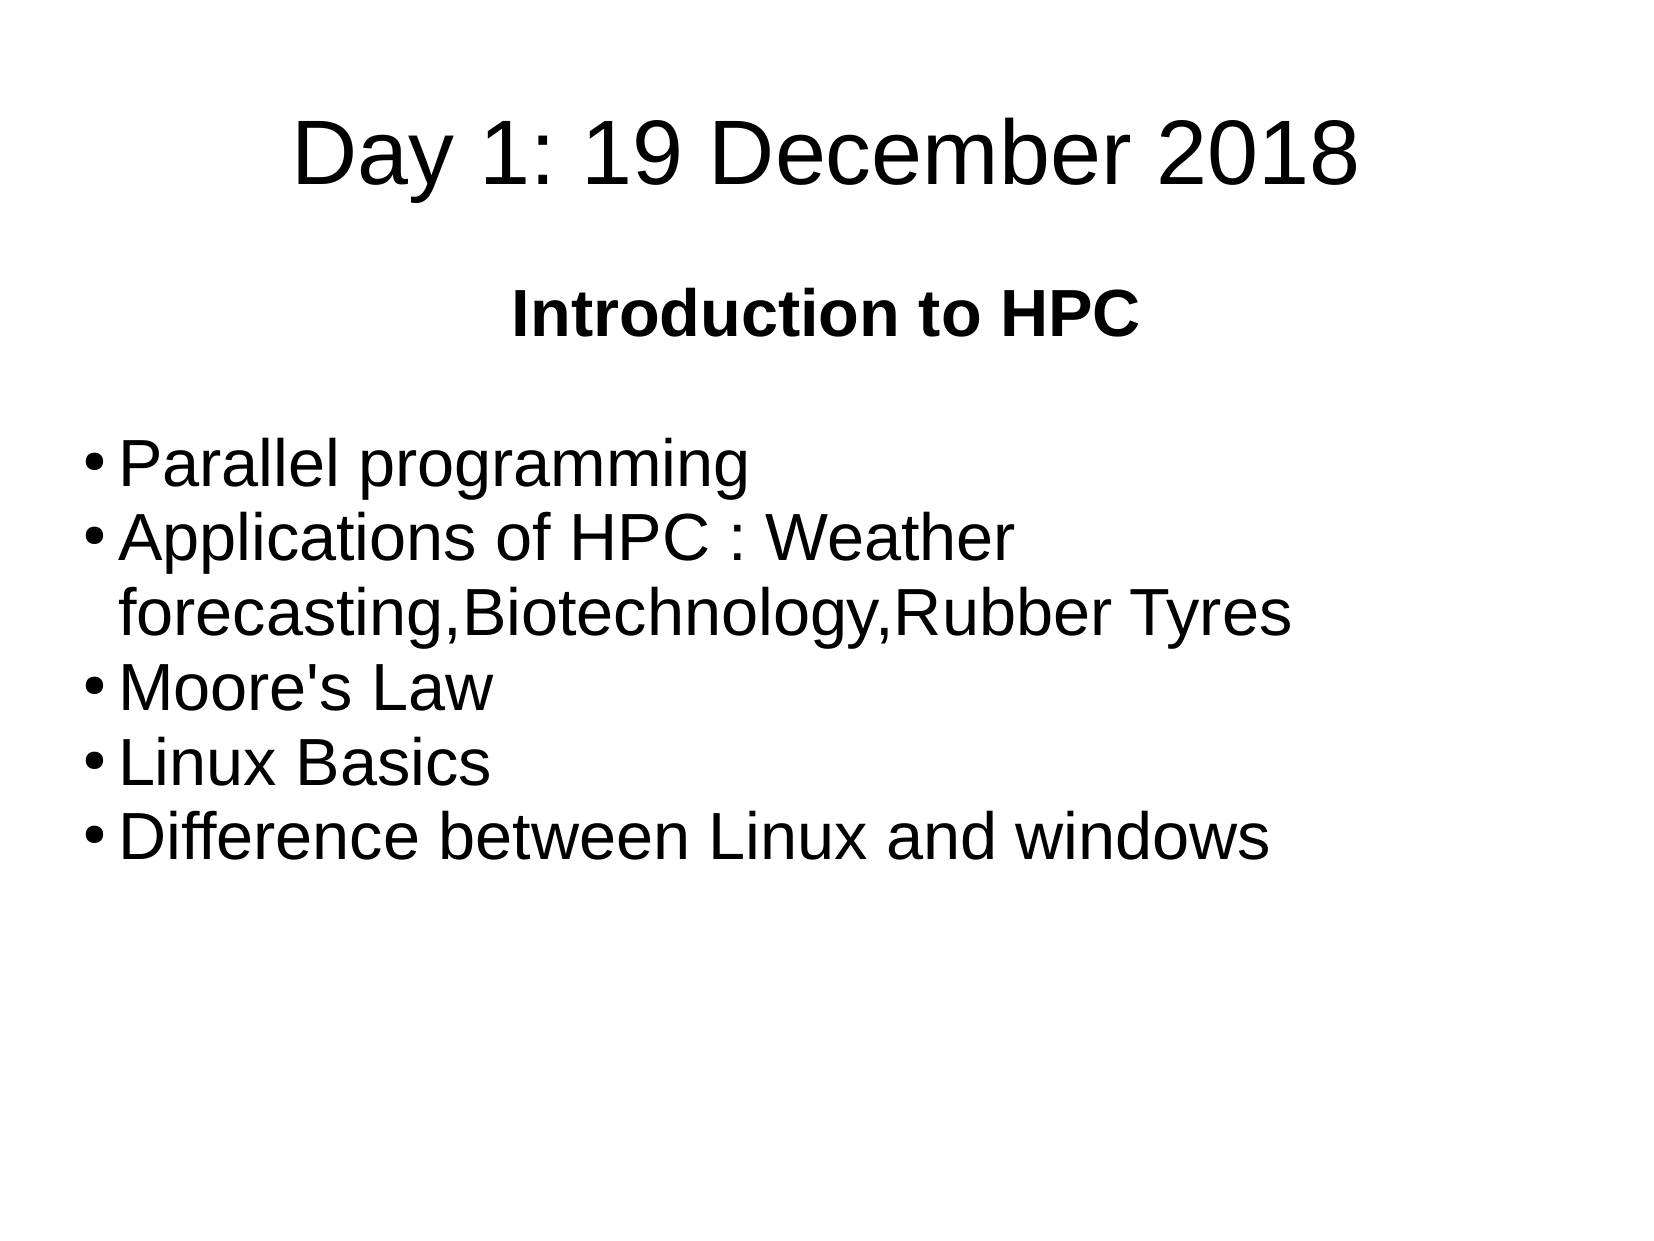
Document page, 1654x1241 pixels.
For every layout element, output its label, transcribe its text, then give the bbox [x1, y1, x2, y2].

subtitle Introduction to HPC Parallel programming Applications of HPC : Weather forecasting,Biotechnology,Rubber Tyres Moore's Law Linux Basics Difference between Linux and windows [82, 275, 1571, 1024]
title Day 1: 19 December 2018 [82, 49, 1571, 257]
